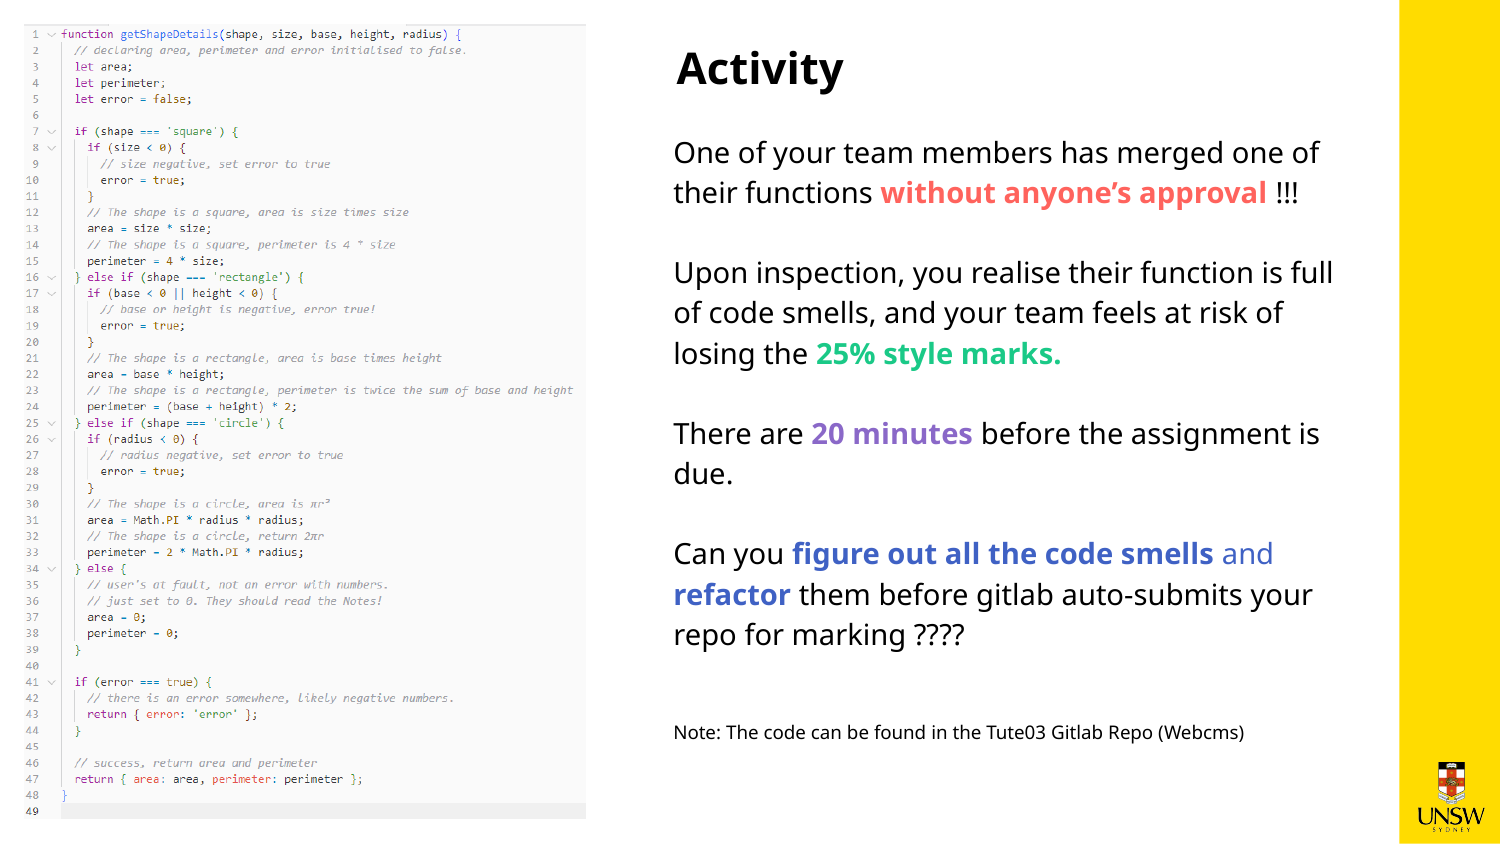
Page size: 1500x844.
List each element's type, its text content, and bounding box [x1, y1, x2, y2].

text_box One of your team members has merged one of their functions without anyone’s approval !!! Upon inspection, you realise their function is full of code smells, and your team feels at risk of losing the 25% style marks. There are 20 minutes before the assignment is due. Can you figure out all the code smells and refactor them before gitlab auto-submits your repo for marking ???? Note: The code can be found in the Tute03 Gitlab Repo (Webcms) [658, 38, 1355, 794]
picture [24, 24, 586, 819]
text_box Activity [661, 26, 1358, 109]
picture [1418, 762, 1485, 832]
